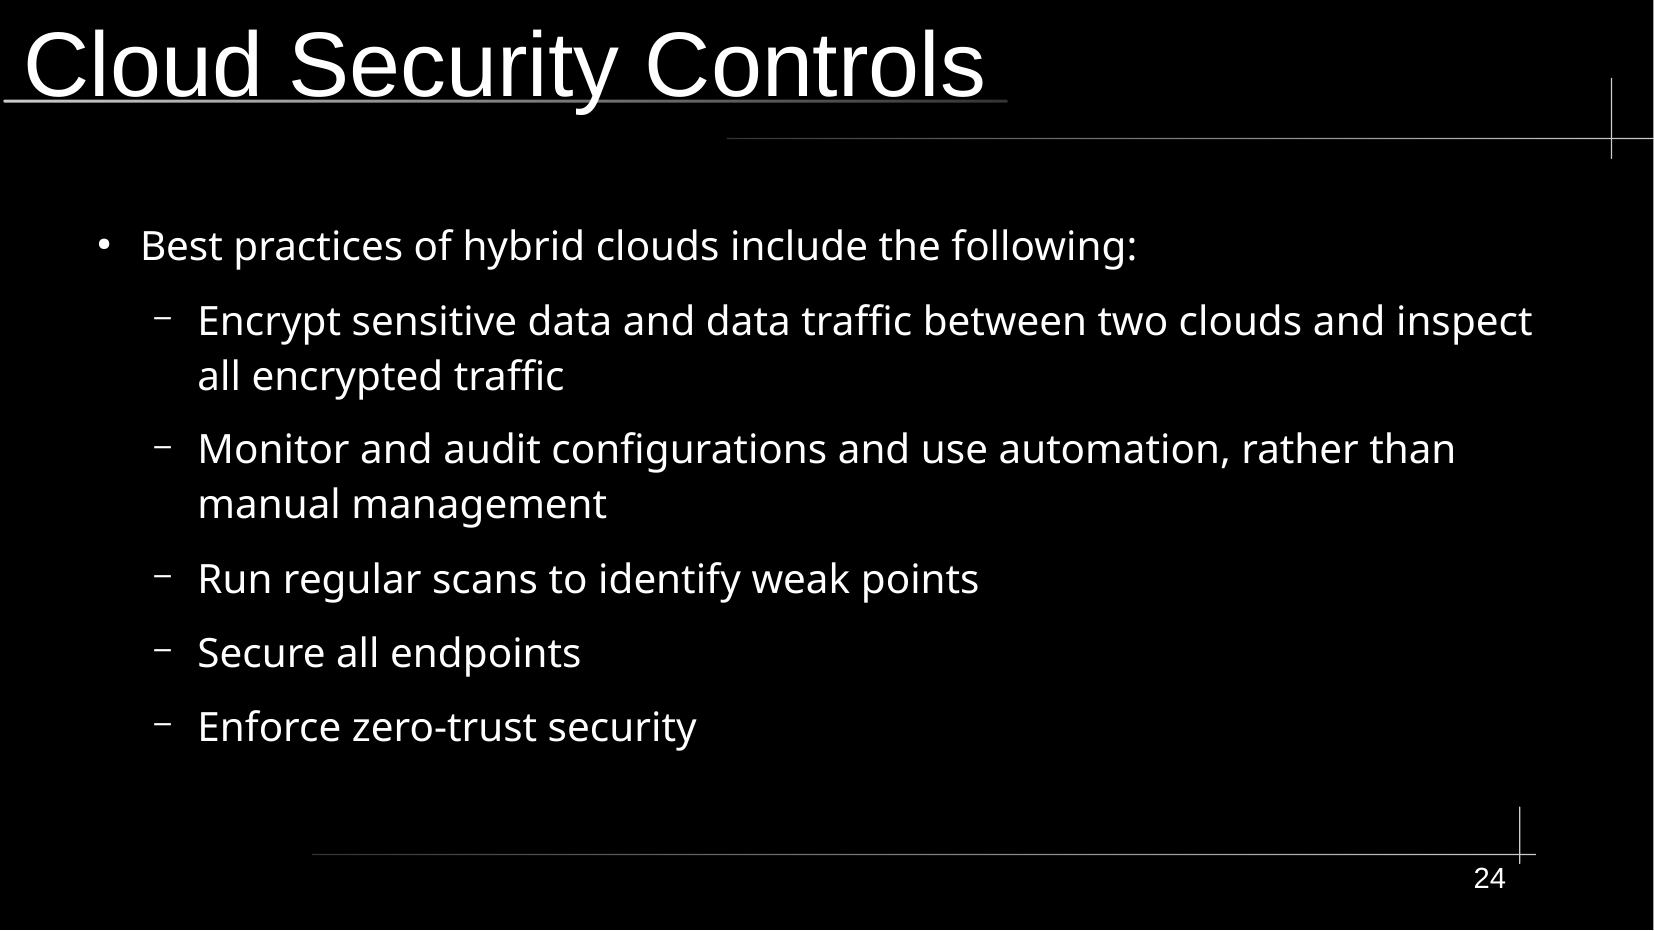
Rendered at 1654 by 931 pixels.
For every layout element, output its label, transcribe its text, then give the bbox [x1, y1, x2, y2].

title Cloud Security Controls [23, 11, 1589, 119]
list Best practices of hybrid clouds include the following: Encrypt sensitive data and data traffic between two clouds and inspect all encrypted traffic Monitor and audit configurations and use automation, rather than manual management Run regular scans to identify weak points Secure all endpoints Enforce zero-trust security [82, 217, 1571, 758]
